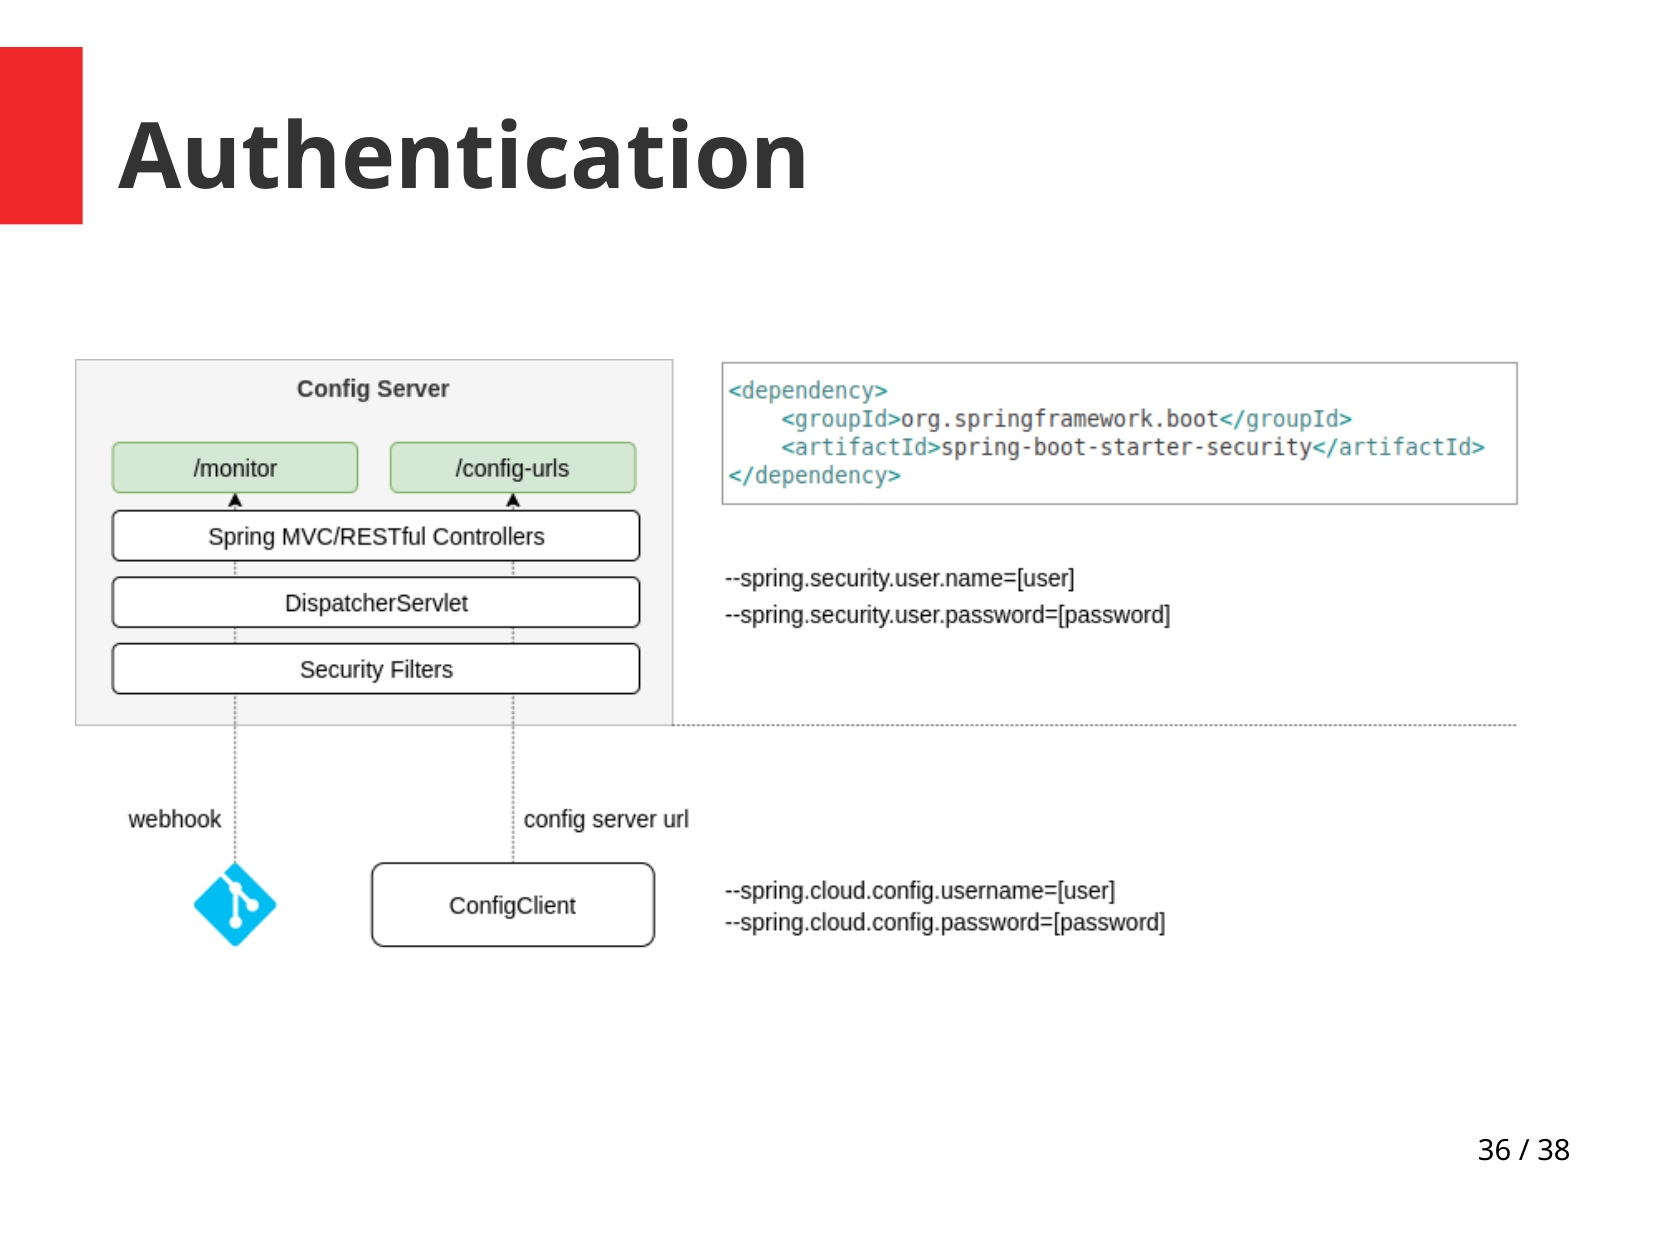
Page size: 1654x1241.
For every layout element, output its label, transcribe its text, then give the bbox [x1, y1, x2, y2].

title Authentication [118, 49, 1571, 257]
picture [75, 359, 1636, 964]
